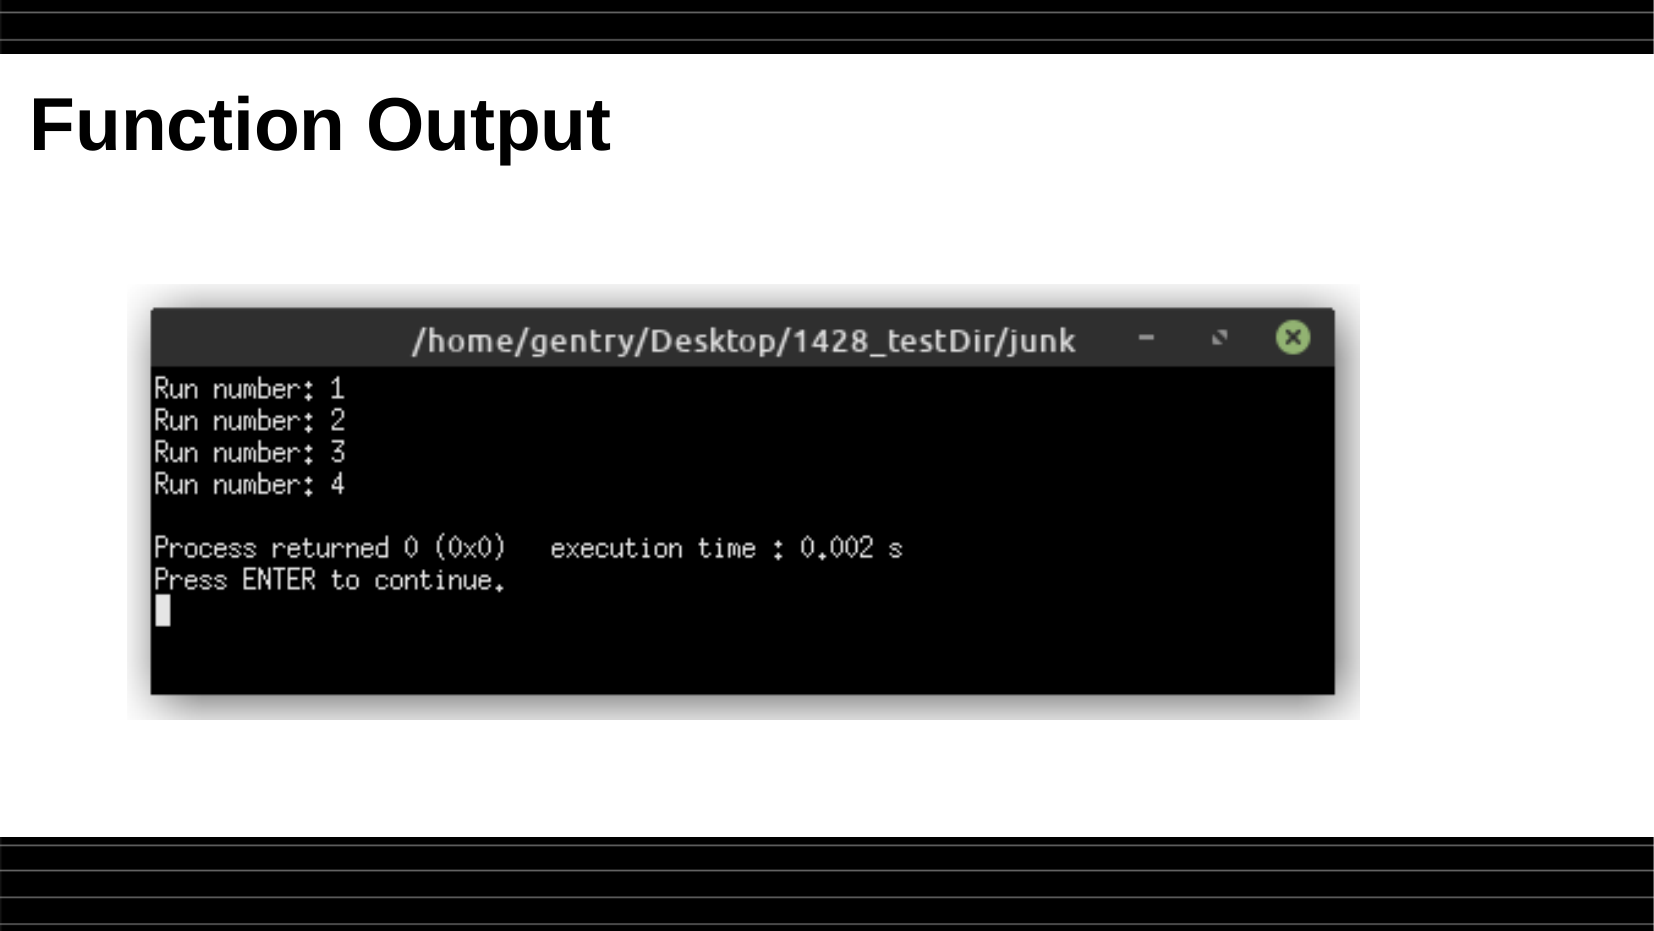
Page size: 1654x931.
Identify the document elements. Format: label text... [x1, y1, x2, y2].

picture [0, 0, 1654, 54]
picture [127, 284, 1360, 721]
text_box Function Output [15, 75, 1546, 174]
picture [0, 837, 1654, 931]
